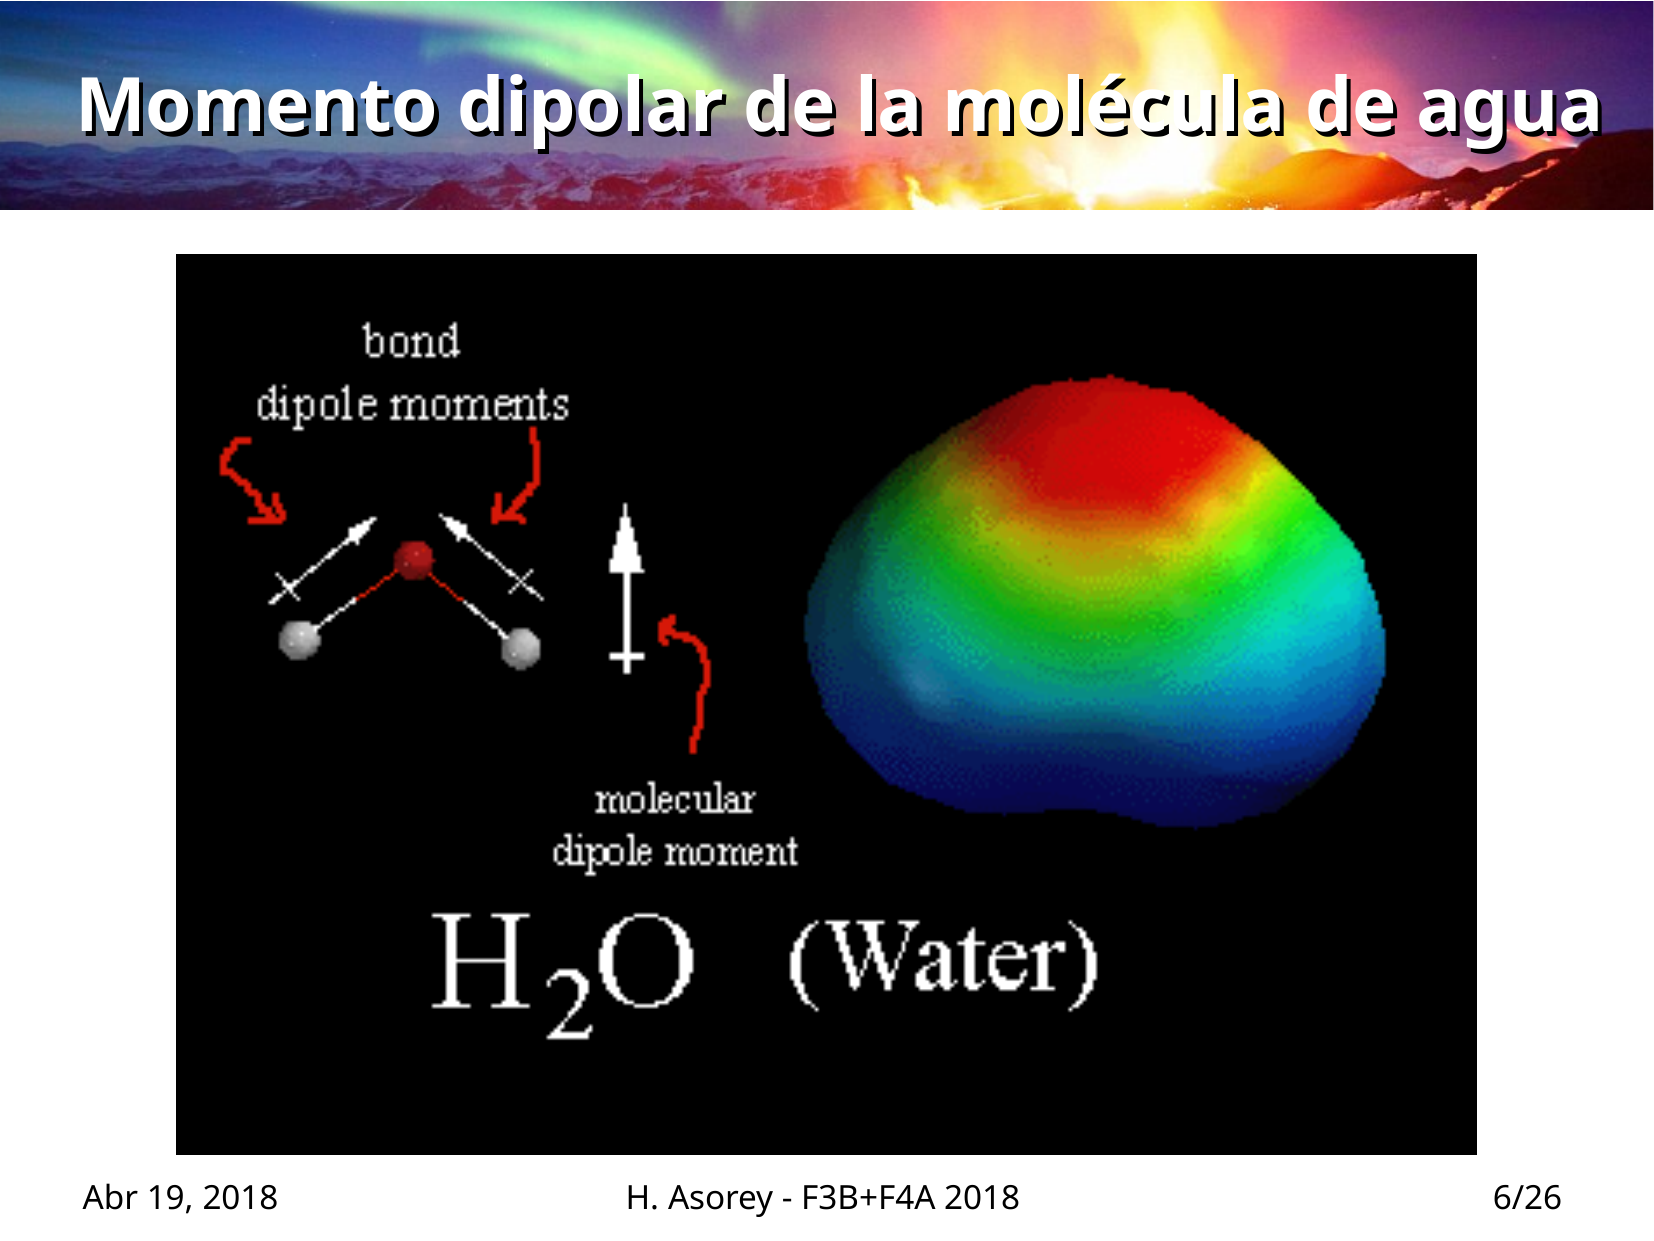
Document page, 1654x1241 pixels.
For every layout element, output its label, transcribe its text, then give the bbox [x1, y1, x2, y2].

picture [176, 254, 1477, 1156]
picture [0, 1, 1654, 210]
title Momento dipolar de la molécula de agua [45, 15, 1606, 191]
